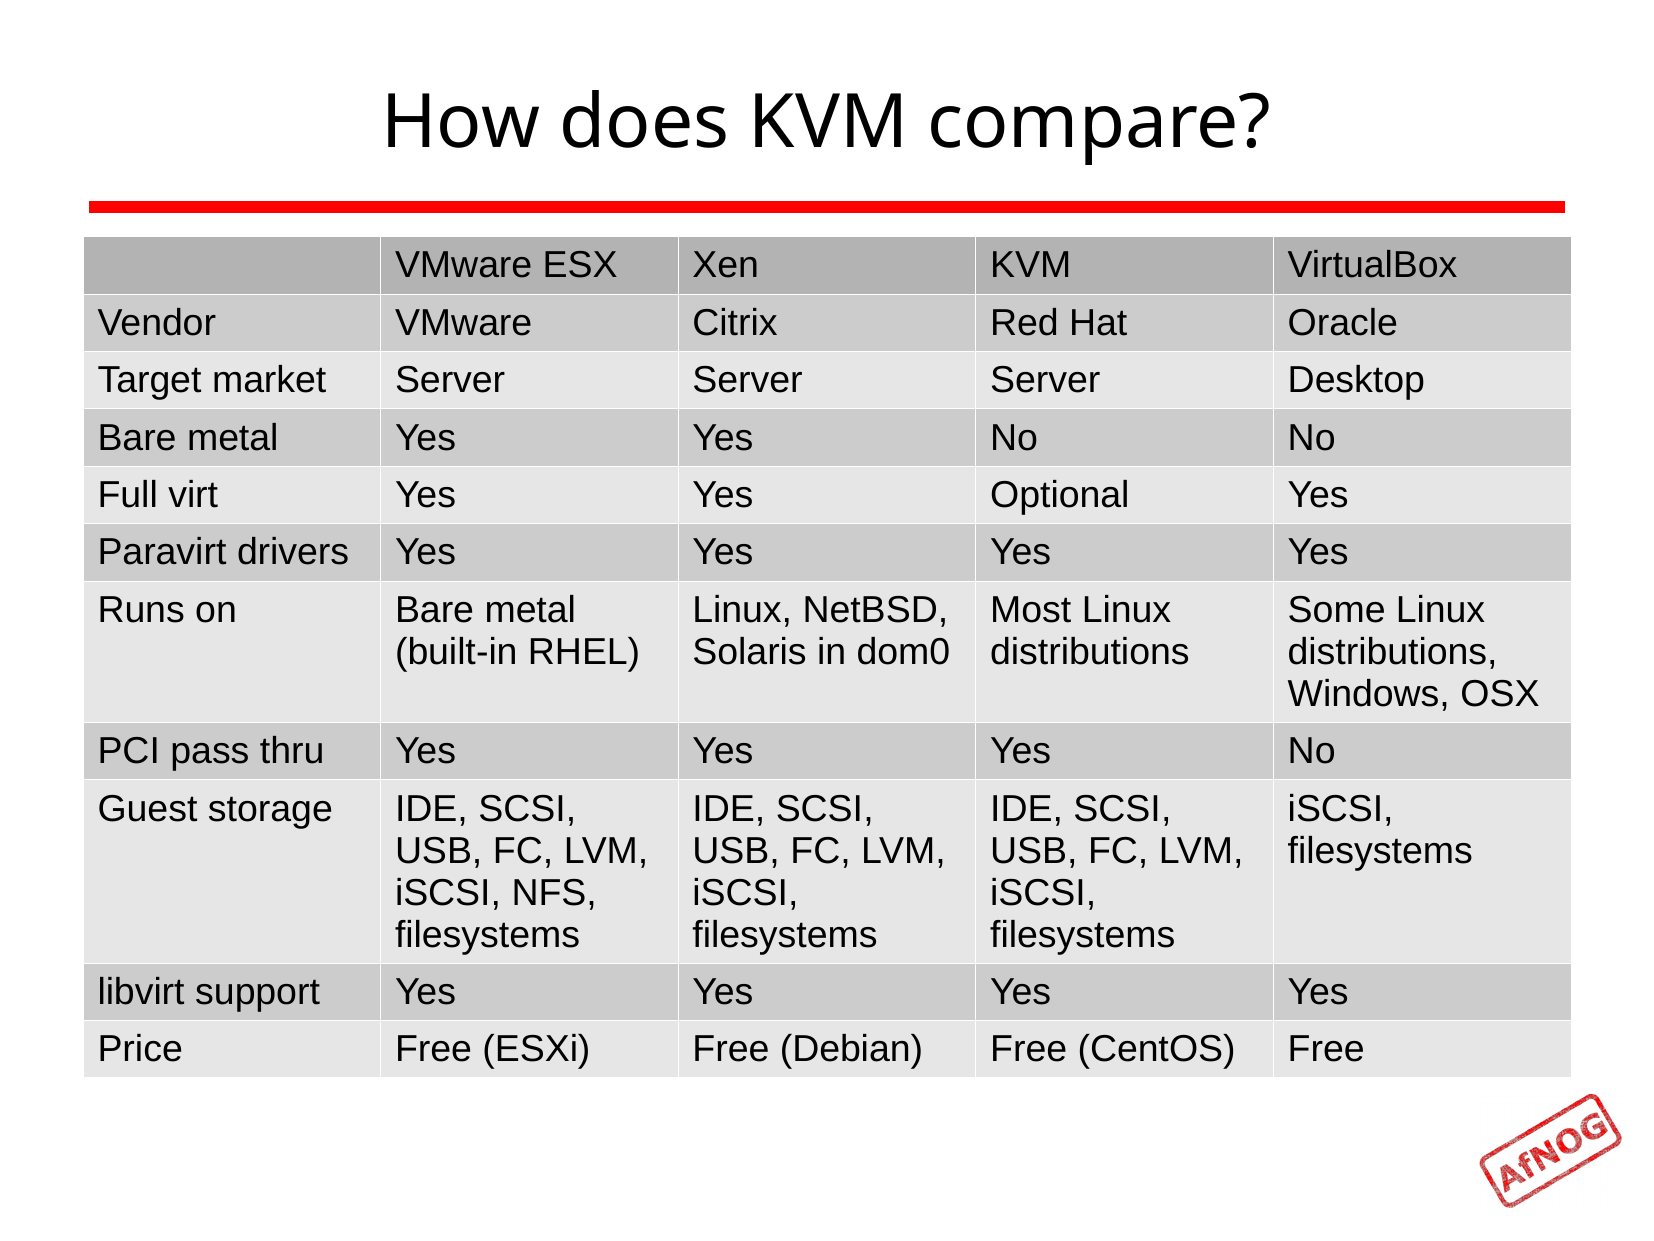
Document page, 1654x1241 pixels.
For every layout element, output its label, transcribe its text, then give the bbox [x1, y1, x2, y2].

table_header VirtualBox [1274, 237, 1571, 294]
table_cell Red Hat [976, 295, 1273, 351]
table_cell Yes [976, 723, 1273, 779]
table_header [84, 237, 380, 294]
table_cell Vendor [84, 295, 380, 351]
table_cell Linux, NetBSD, Solaris in dom0 [679, 582, 975, 722]
table_cell Server [679, 352, 975, 408]
table_header VMware ESX [381, 237, 678, 294]
table_cell PCI pass thru [84, 723, 380, 779]
table_cell Free (CentOS) [976, 1021, 1273, 1077]
table_cell No [1274, 409, 1571, 466]
table_cell Server [381, 352, 678, 408]
table_cell Yes [381, 467, 678, 523]
table_cell Free (Debian) [679, 1021, 975, 1077]
table_cell Runs on [84, 582, 380, 722]
table_cell Some Linux distributions, Windows, OSX [1274, 582, 1571, 722]
table_cell iSCSI, filesystems [1274, 780, 1571, 963]
table_cell Yes [381, 524, 678, 581]
table_cell Guest storage [84, 780, 380, 963]
table_cell Yes [381, 409, 678, 466]
table_header Xen [679, 237, 975, 294]
table_cell libvirt support [84, 964, 380, 1020]
table_cell Yes [976, 524, 1273, 581]
table_cell Yes [1274, 524, 1571, 581]
table_header KVM [976, 237, 1273, 294]
table_cell Bare metal (built-in RHEL) [381, 582, 678, 722]
table_cell Yes [679, 467, 975, 523]
table_cell IDE, SCSI, USB, FC, LVM, iSCSI, NFS, filesystems [381, 780, 678, 963]
title How does KVM compare? [82, 29, 1571, 207]
table_cell Desktop [1274, 352, 1571, 408]
table_cell Citrix [679, 295, 975, 351]
table_cell Yes [679, 964, 975, 1020]
picture [1476, 1090, 1625, 1211]
table_cell Yes [679, 723, 975, 779]
table_cell Target market [84, 352, 380, 408]
table_cell IDE, SCSI, USB, FC, LVM, iSCSI, filesystems [679, 780, 975, 963]
table_cell Oracle [1274, 295, 1571, 351]
table_cell Yes [1274, 467, 1571, 523]
table_cell Yes [1274, 964, 1571, 1020]
table_cell Optional [976, 467, 1273, 523]
table_cell Yes [976, 964, 1273, 1020]
table_cell No [976, 409, 1273, 466]
table_cell Yes [679, 409, 975, 466]
table_cell Price [84, 1021, 380, 1077]
table_cell Server [976, 352, 1273, 408]
table_cell No [1274, 723, 1571, 779]
table_cell Free (ESXi) [381, 1021, 678, 1077]
table_cell Paravirt drivers [84, 524, 380, 581]
table_cell Most Linux distributions [976, 582, 1273, 722]
table_cell Yes [381, 723, 678, 779]
table_cell Yes [679, 524, 975, 581]
table_cell IDE, SCSI, USB, FC, LVM, iSCSI, filesystems [976, 780, 1273, 963]
table_cell Full virt [84, 467, 380, 523]
table_cell Free [1274, 1021, 1571, 1077]
table_cell VMware [381, 295, 678, 351]
table_cell Yes [381, 964, 678, 1020]
table_cell Bare metal [84, 409, 380, 466]
